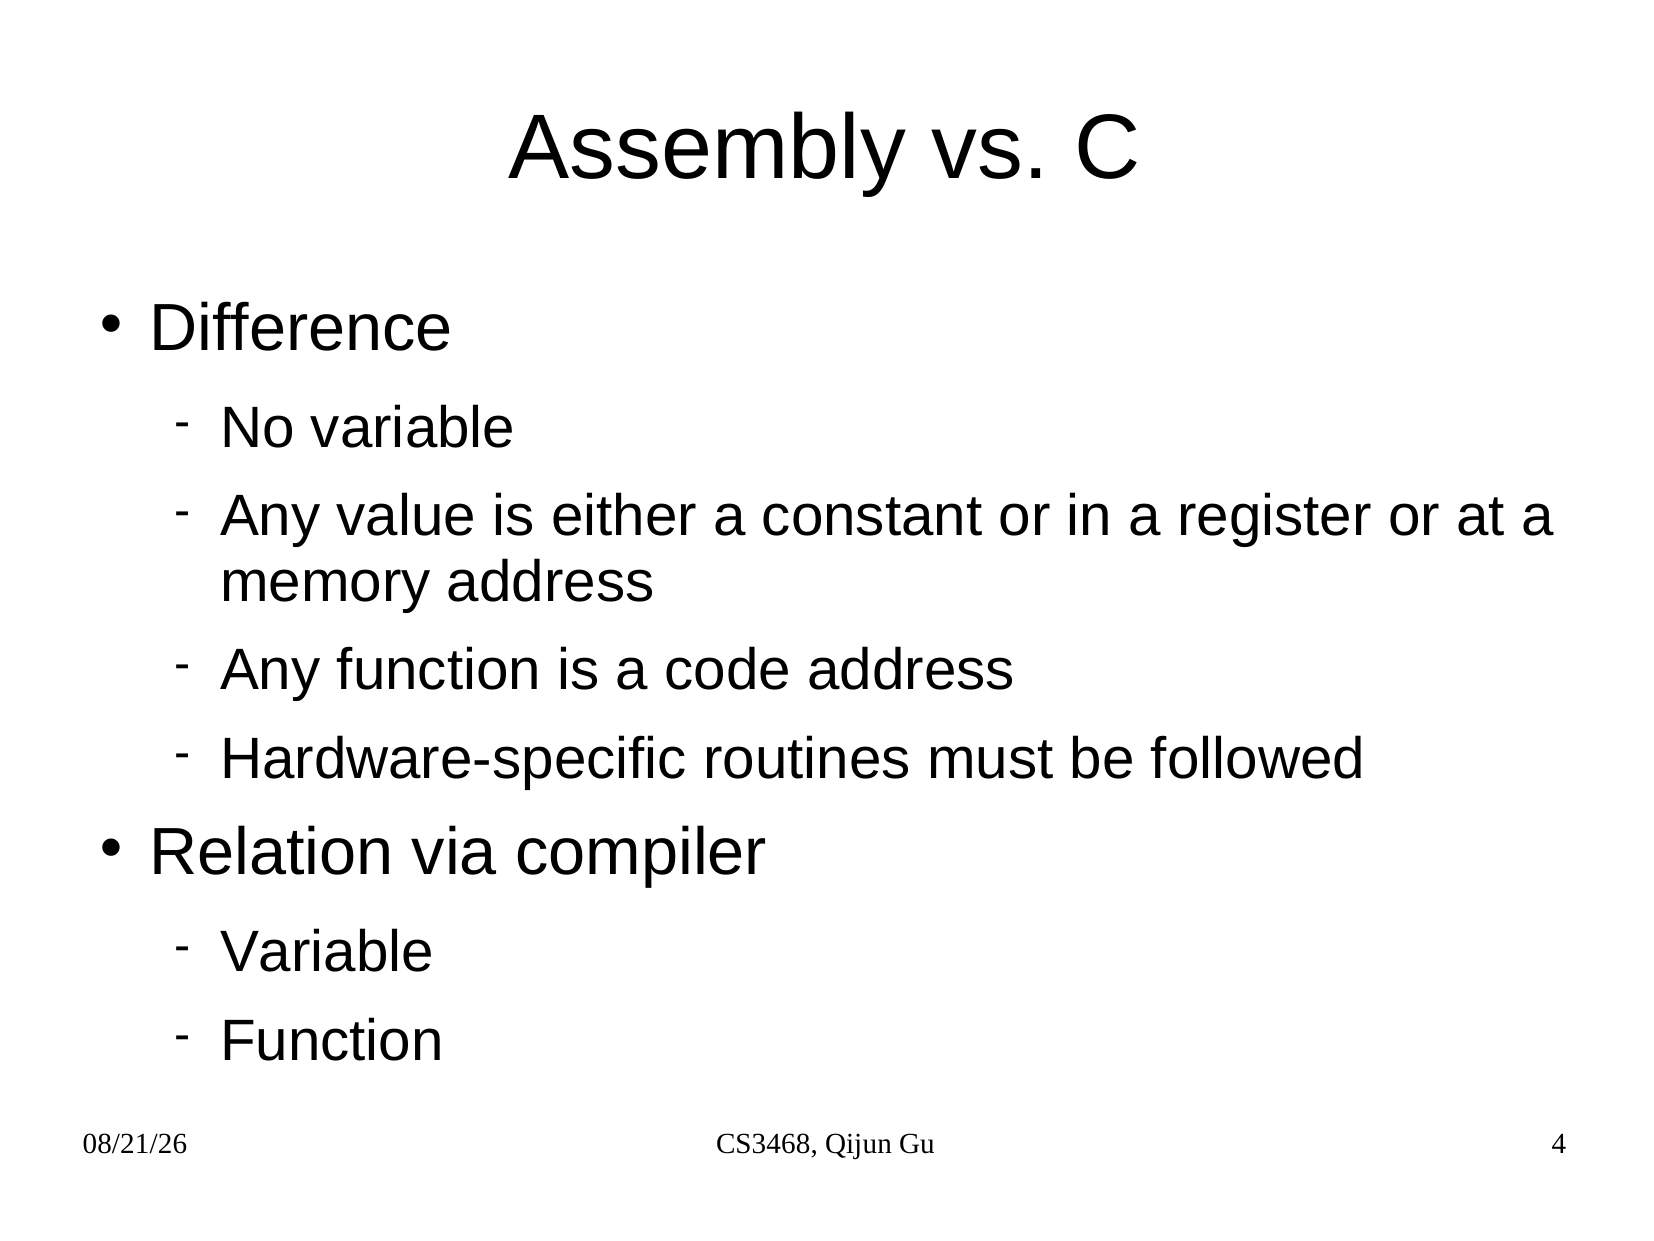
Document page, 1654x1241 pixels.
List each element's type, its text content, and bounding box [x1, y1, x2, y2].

title Assembly vs. C [82, 56, 1568, 247]
list Difference No variable Any value is either a constant or in a register or at a memory address Any function is a code address Hardware-specific routines must be followed Relation via compiler Variable Function [82, 290, 1568, 1162]
